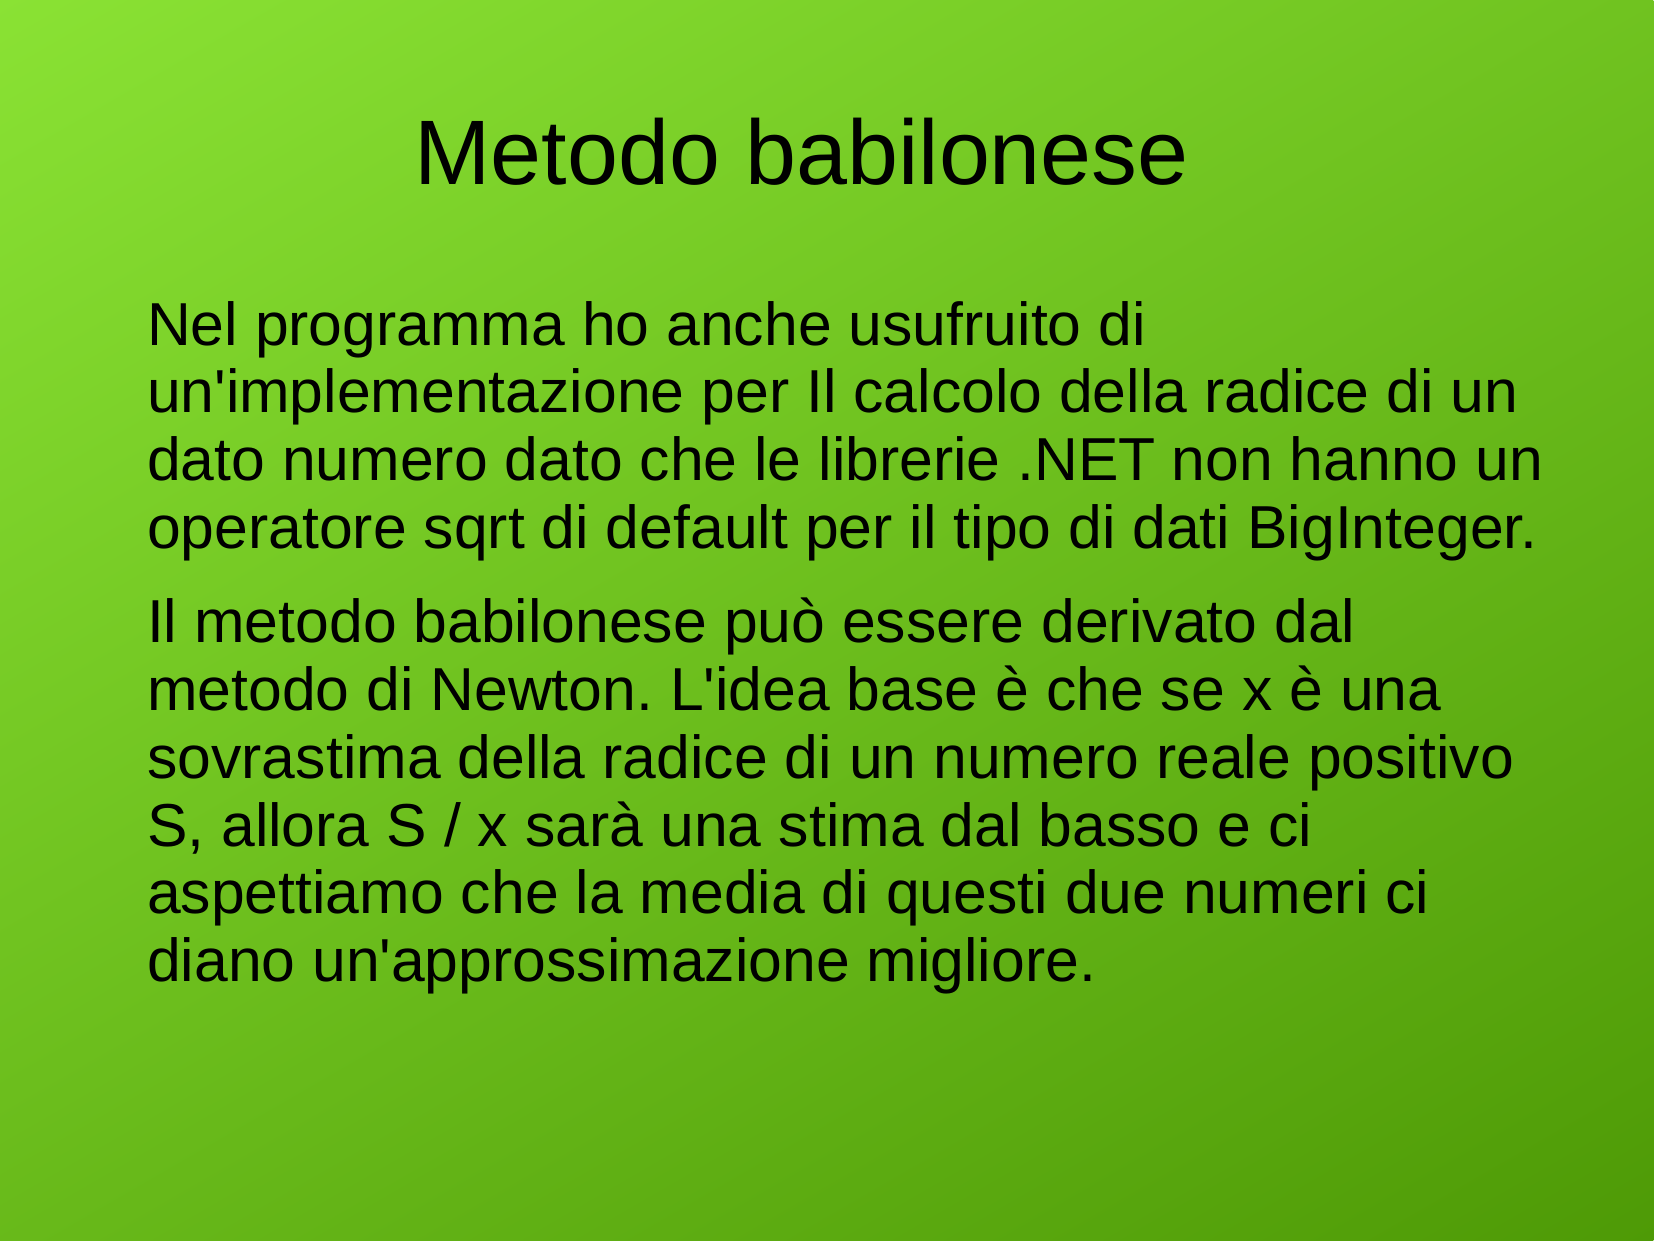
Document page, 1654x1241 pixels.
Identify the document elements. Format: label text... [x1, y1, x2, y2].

title Metodo babilonese [82, 49, 1571, 257]
list Nel programma ho anche usufruito di un'implementazione per Il calcolo della radice di un dato numero dato che le librerie .NET non hanno un operatore sqrt di default per il tipo di dati BigInteger. Il metodo babilonese può essere derivato dal metodo di Newton. L'idea base è che se x è una sovrastima della radice di un numero reale positivo S, allora S / x sarà una stima dal basso e ci aspettiamo che la media di questi due numeri ci diano un'approssimazione migliore. [82, 290, 1571, 1010]
